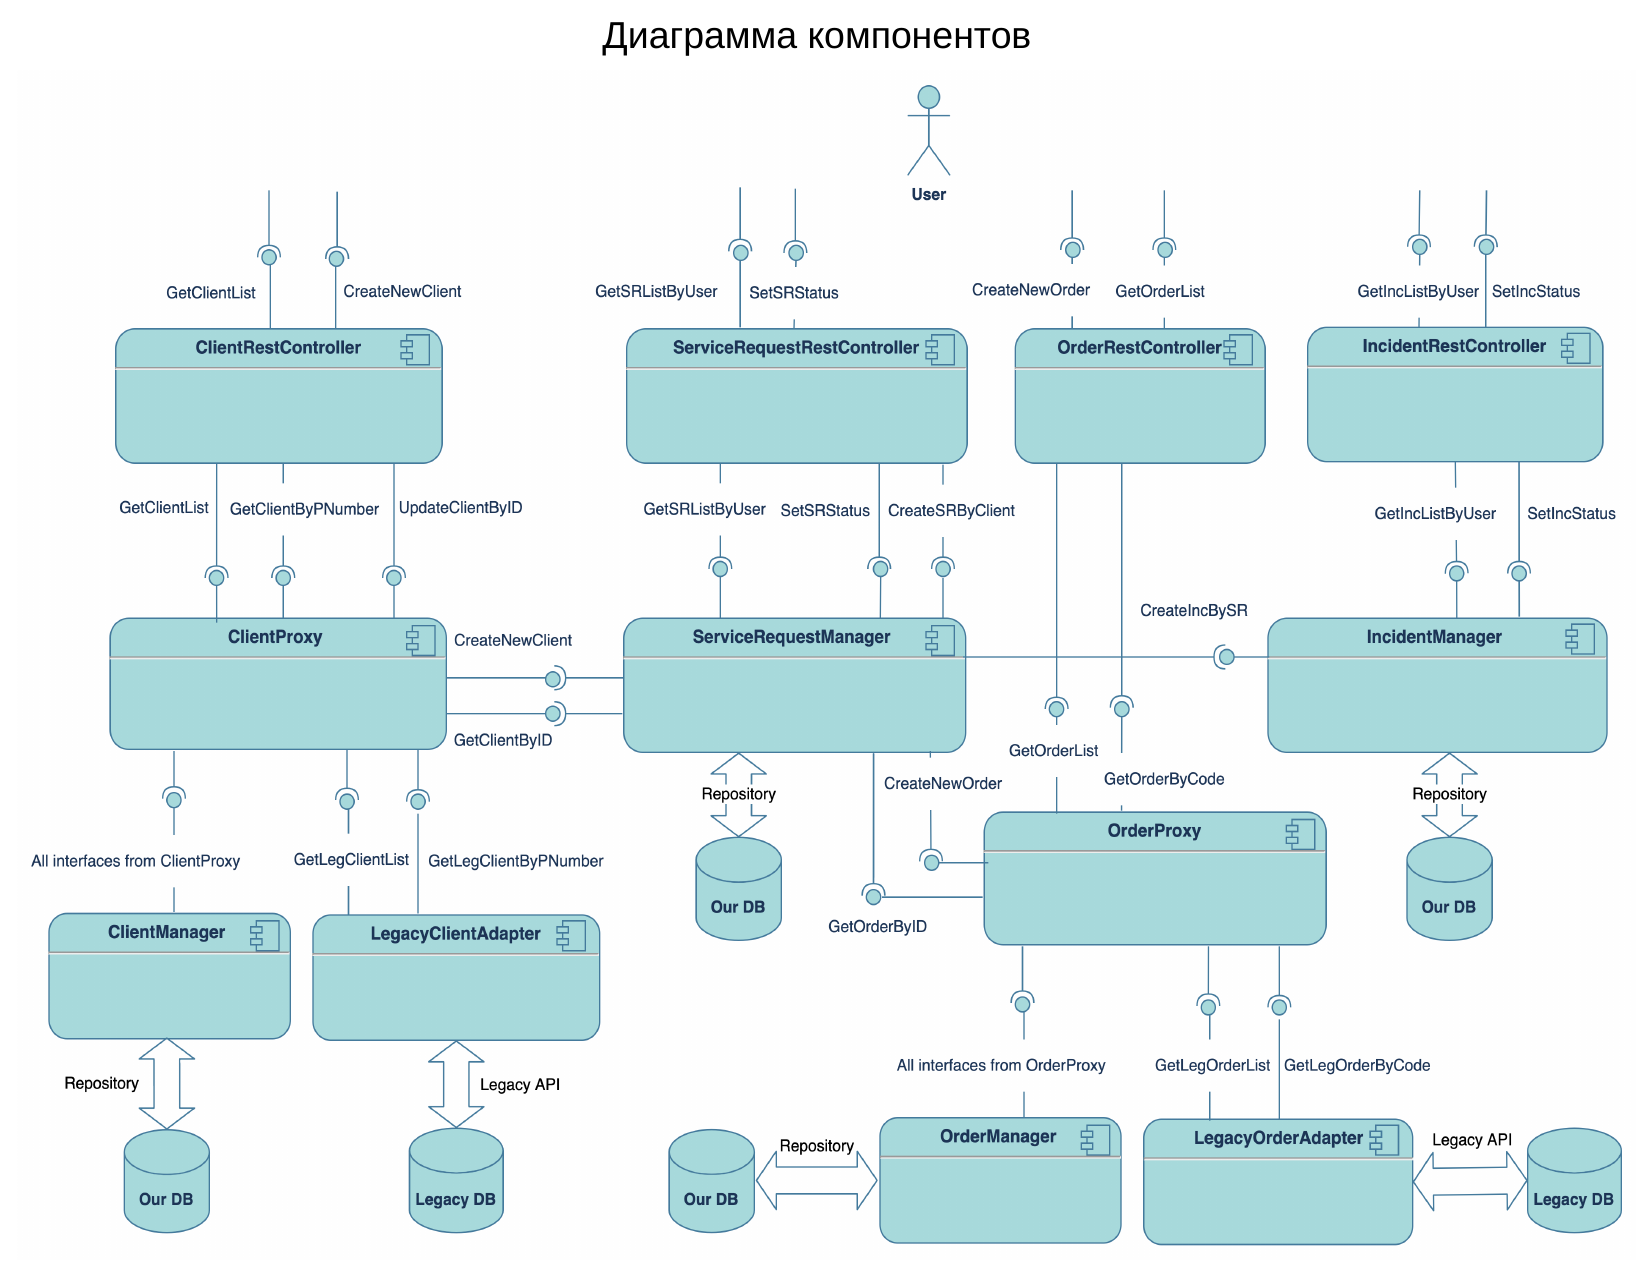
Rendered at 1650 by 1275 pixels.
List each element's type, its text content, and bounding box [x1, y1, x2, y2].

text_box <slide-name> [587, 6, 1418, 77]
picture [17, 70, 1636, 1260]
